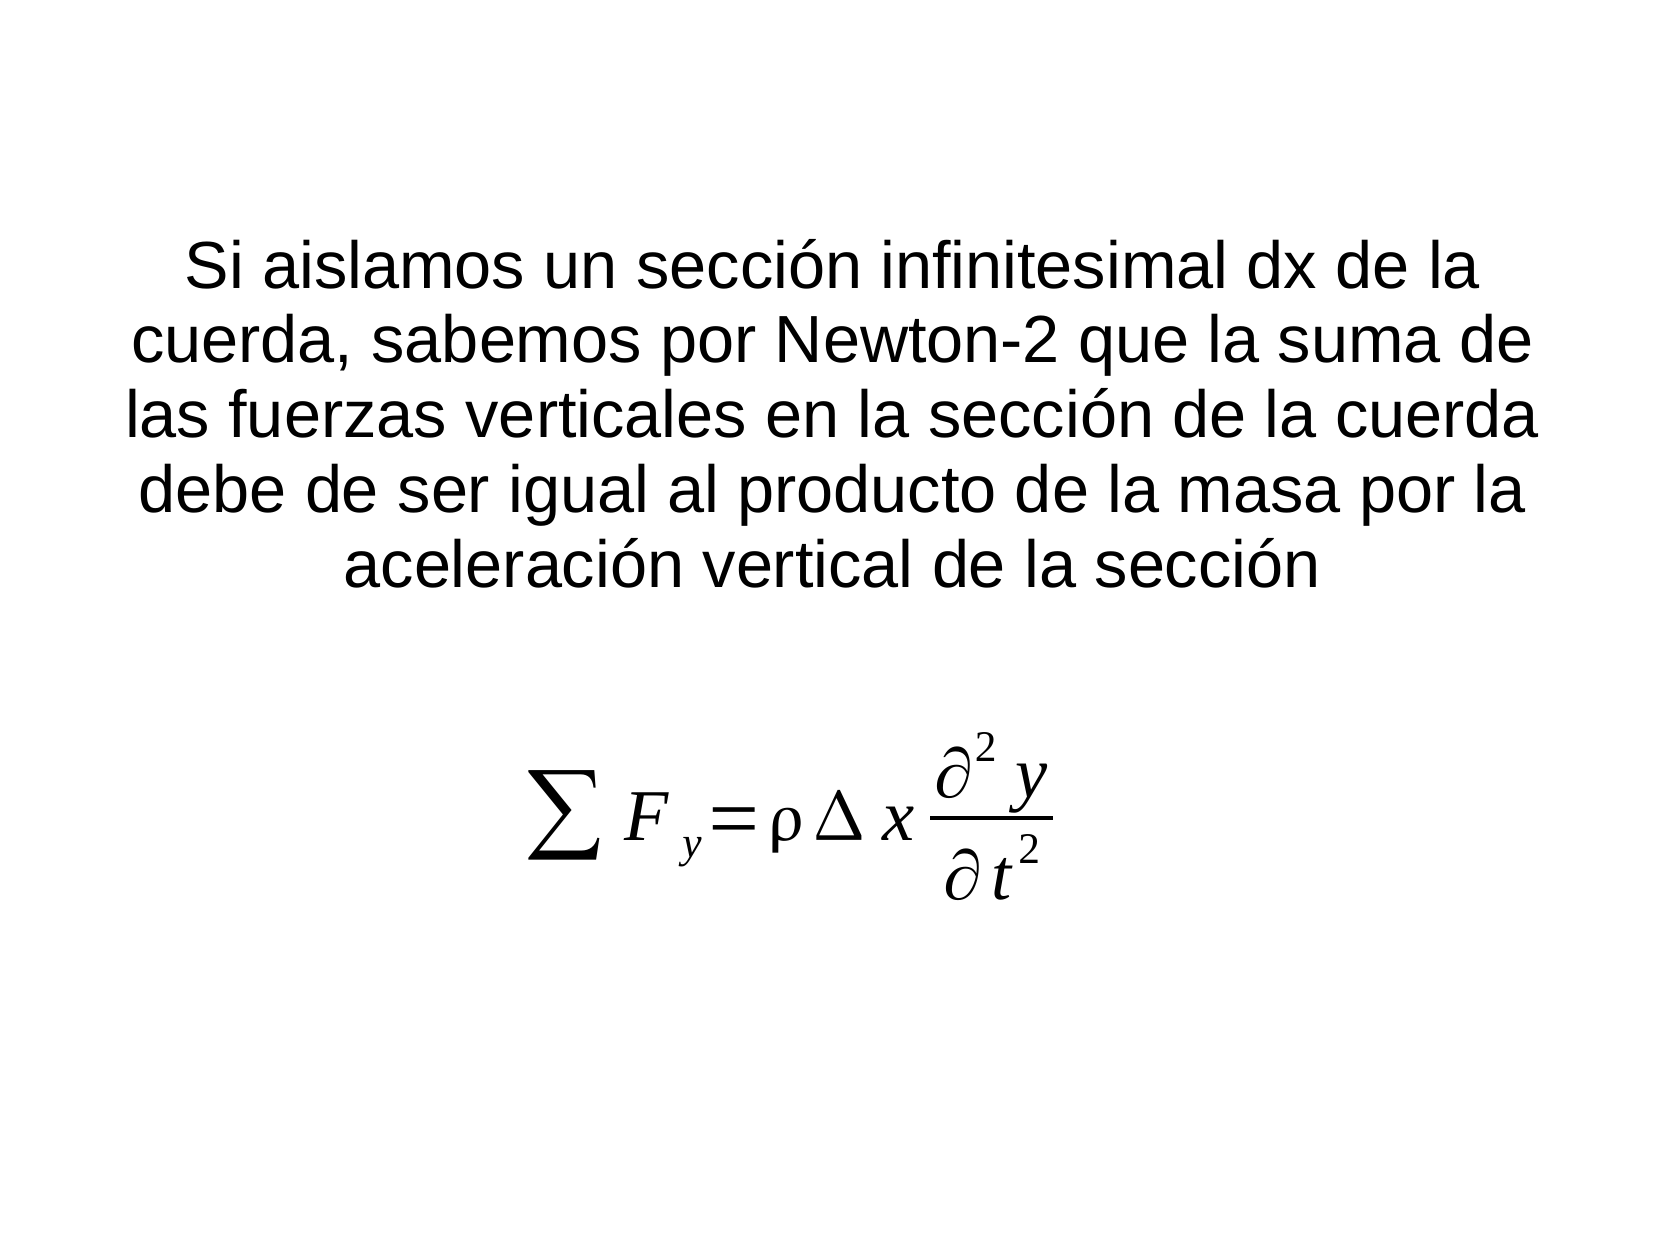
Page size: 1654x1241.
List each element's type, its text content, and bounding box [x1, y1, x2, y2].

chart [515, 722, 1063, 916]
text_box Si aislamos un sección infinitesimal dx de la cuerda, sabemos por Newton-2 que la suma de las fuerzas verticales en la sección de la cuerda debe de ser igual al producto de la masa por la aceleración vertical de la sección [88, 61, 1577, 768]
